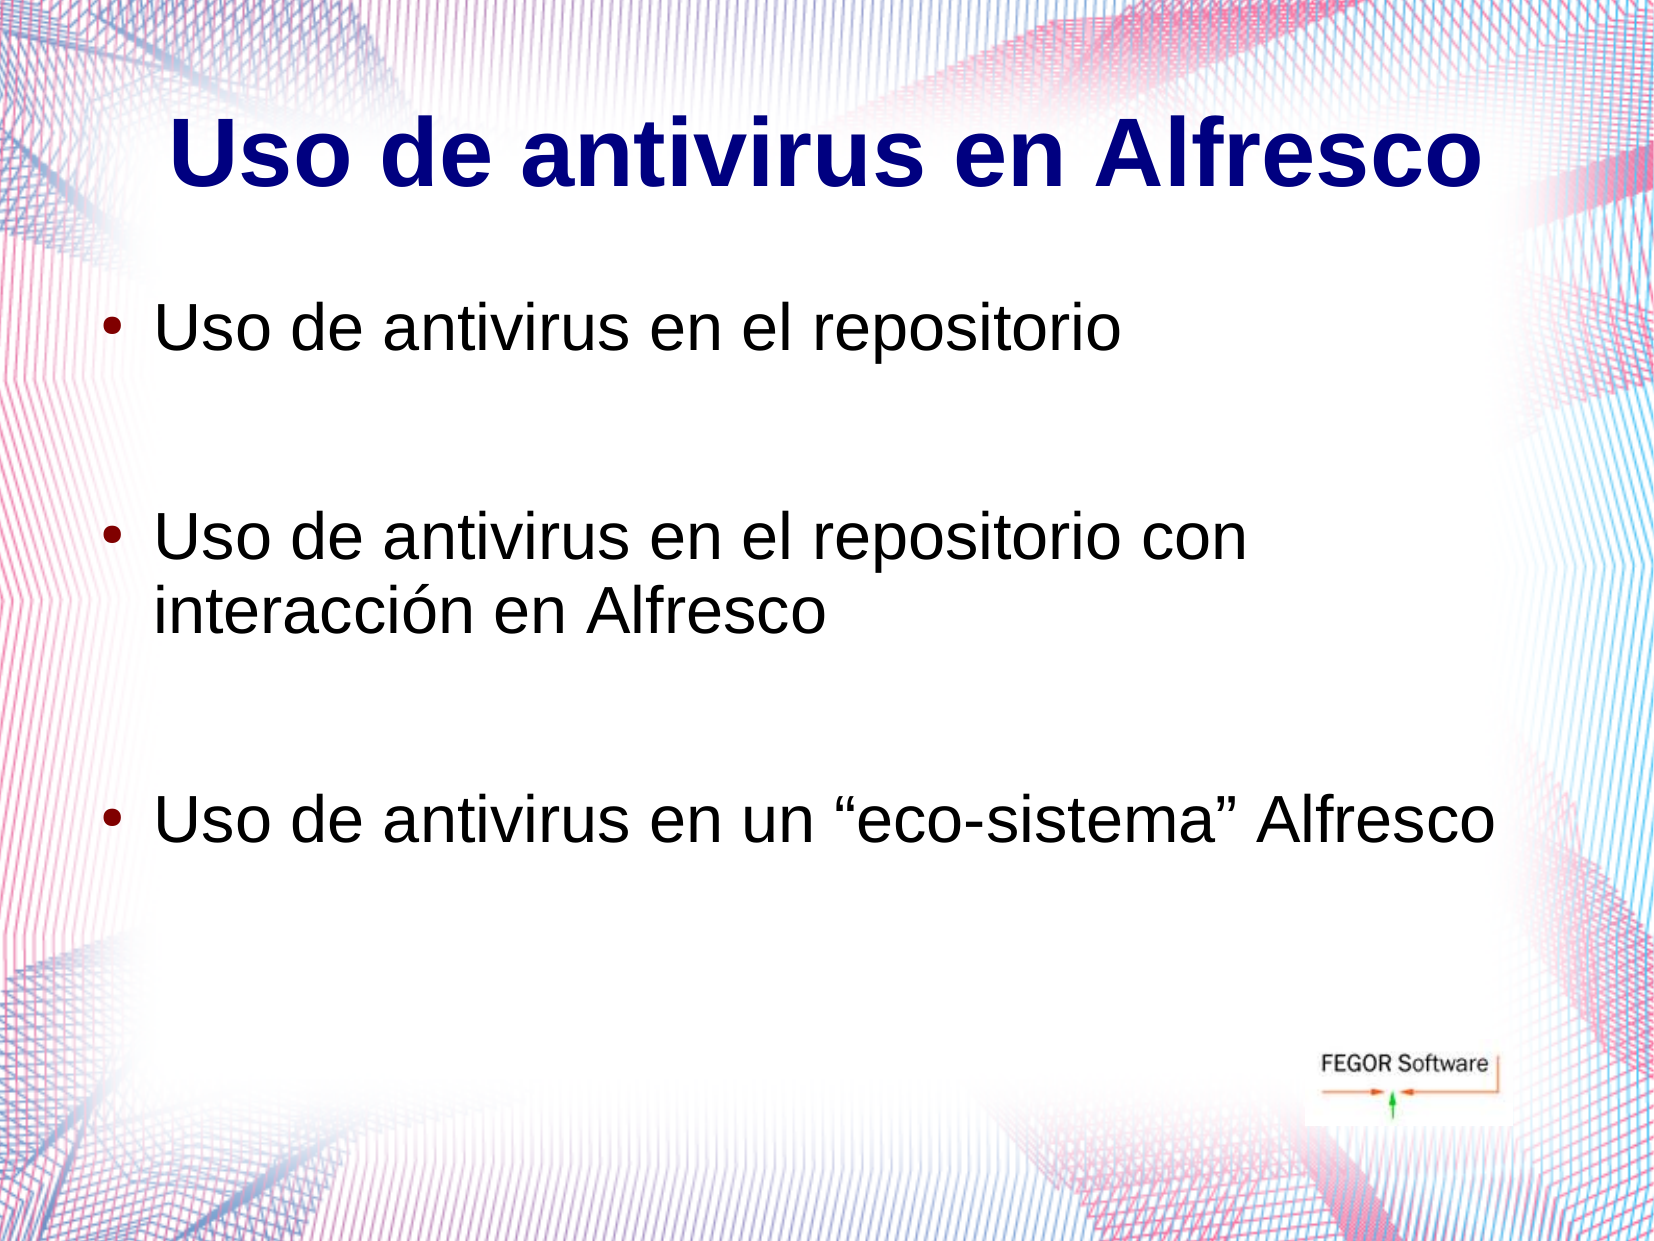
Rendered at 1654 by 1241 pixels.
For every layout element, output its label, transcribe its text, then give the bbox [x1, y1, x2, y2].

list Uso de antivirus en el repositorio Uso de antivirus en el repositorio con interacción en Alfresco Uso de antivirus en un “eco-sistema” Alfresco [82, 290, 1571, 1109]
picture [0, 0, 1654, 1241]
title Uso de antivirus en Alfresco [82, 49, 1571, 257]
